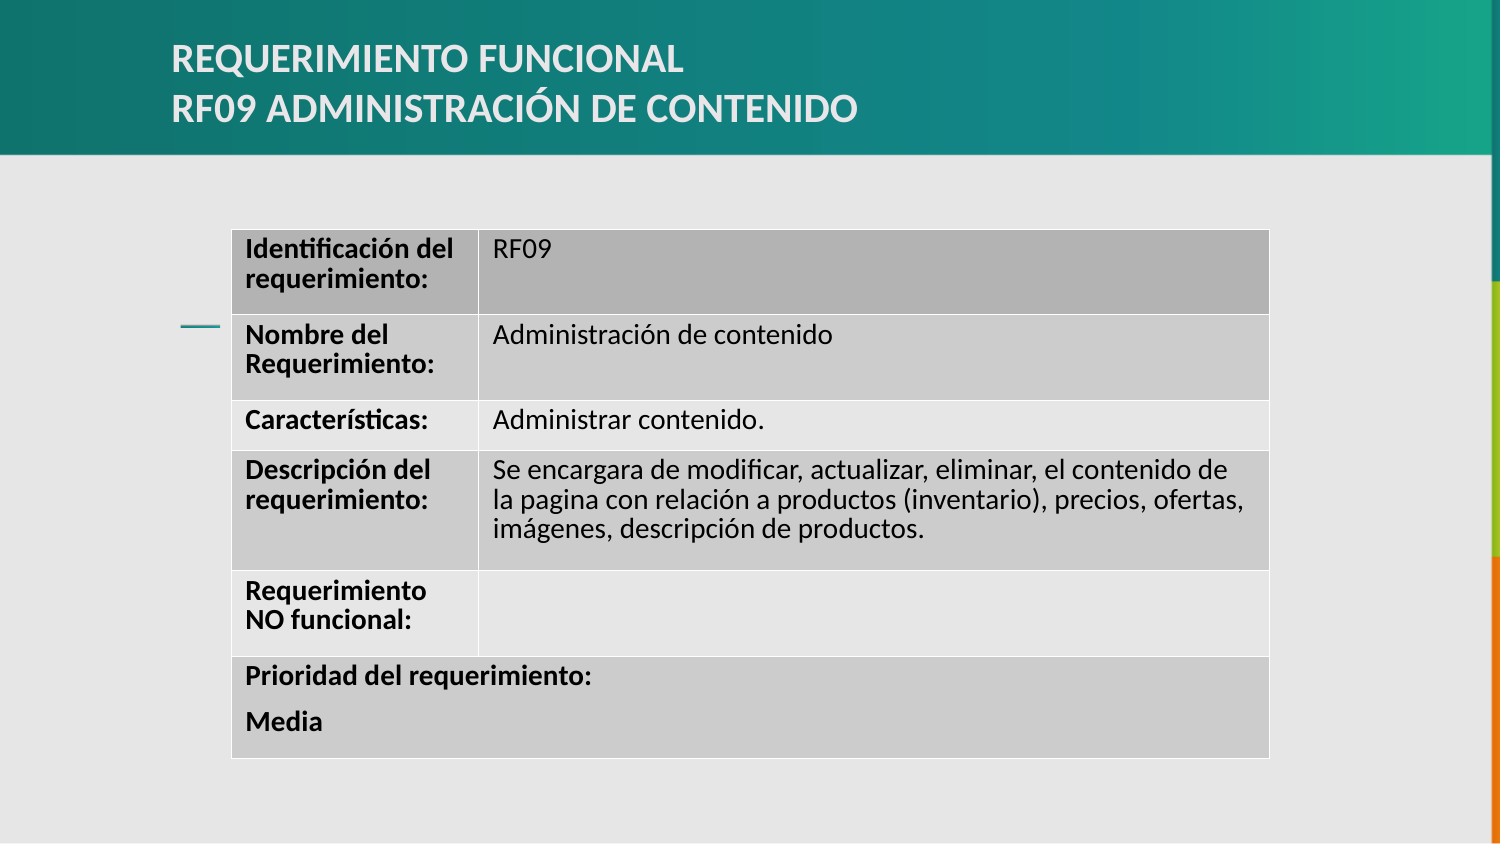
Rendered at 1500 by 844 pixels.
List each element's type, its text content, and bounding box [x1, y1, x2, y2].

table_cell Requerimiento NO funcional: [232, 571, 478, 656]
table_cell Administración de contenido [479, 315, 1269, 400]
table_cell Se encargara de modificar, actualizar, eliminar, el contenido de la pagina con relación a productos (inventario), precios, ofertas, imágenes, descripción de productos. [479, 451, 1269, 570]
table_header Identificación del requerimiento: [232, 230, 478, 314]
table_header RF09 [479, 230, 1269, 314]
table_cell Prioridad del requerimiento: Media [232, 657, 1269, 758]
table_cell Descripción del requerimiento: [232, 451, 478, 570]
table_cell [479, 571, 1269, 656]
table_cell Características: [232, 401, 478, 450]
table_cell Nombre del Requerimiento: [232, 315, 478, 400]
text_box REQUERIMIENTO FUNCIONAL RF09 ADMINISTRACIÓN DE CONTENIDO [156, 23, 898, 139]
picture [0, 0, 1500, 844]
table_cell Administrar contenido. [479, 401, 1269, 450]
